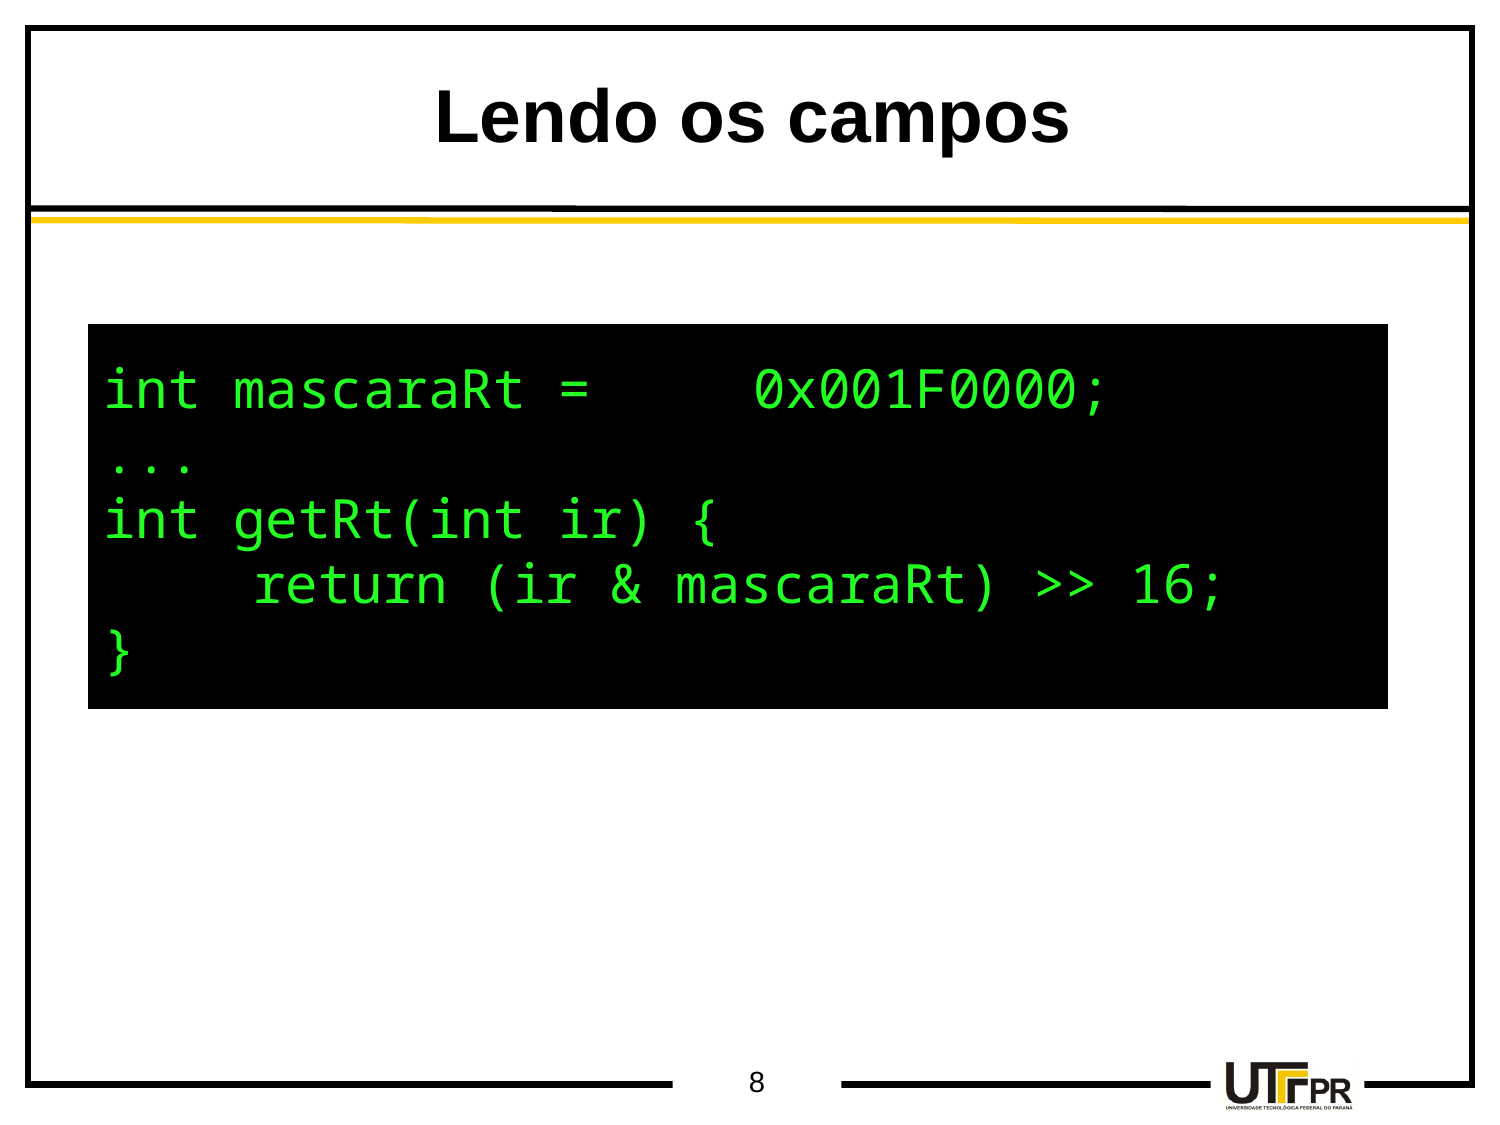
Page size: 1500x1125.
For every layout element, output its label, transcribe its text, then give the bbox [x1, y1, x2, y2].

text_box int mascaraRt = 0x001F0000; ... int getRt(int ir) { return (ir & mascaraRt) >> 16; } [88, 324, 1388, 709]
title Lendo os campos [29, 29, 1477, 207]
picture [1225, 1062, 1353, 1110]
